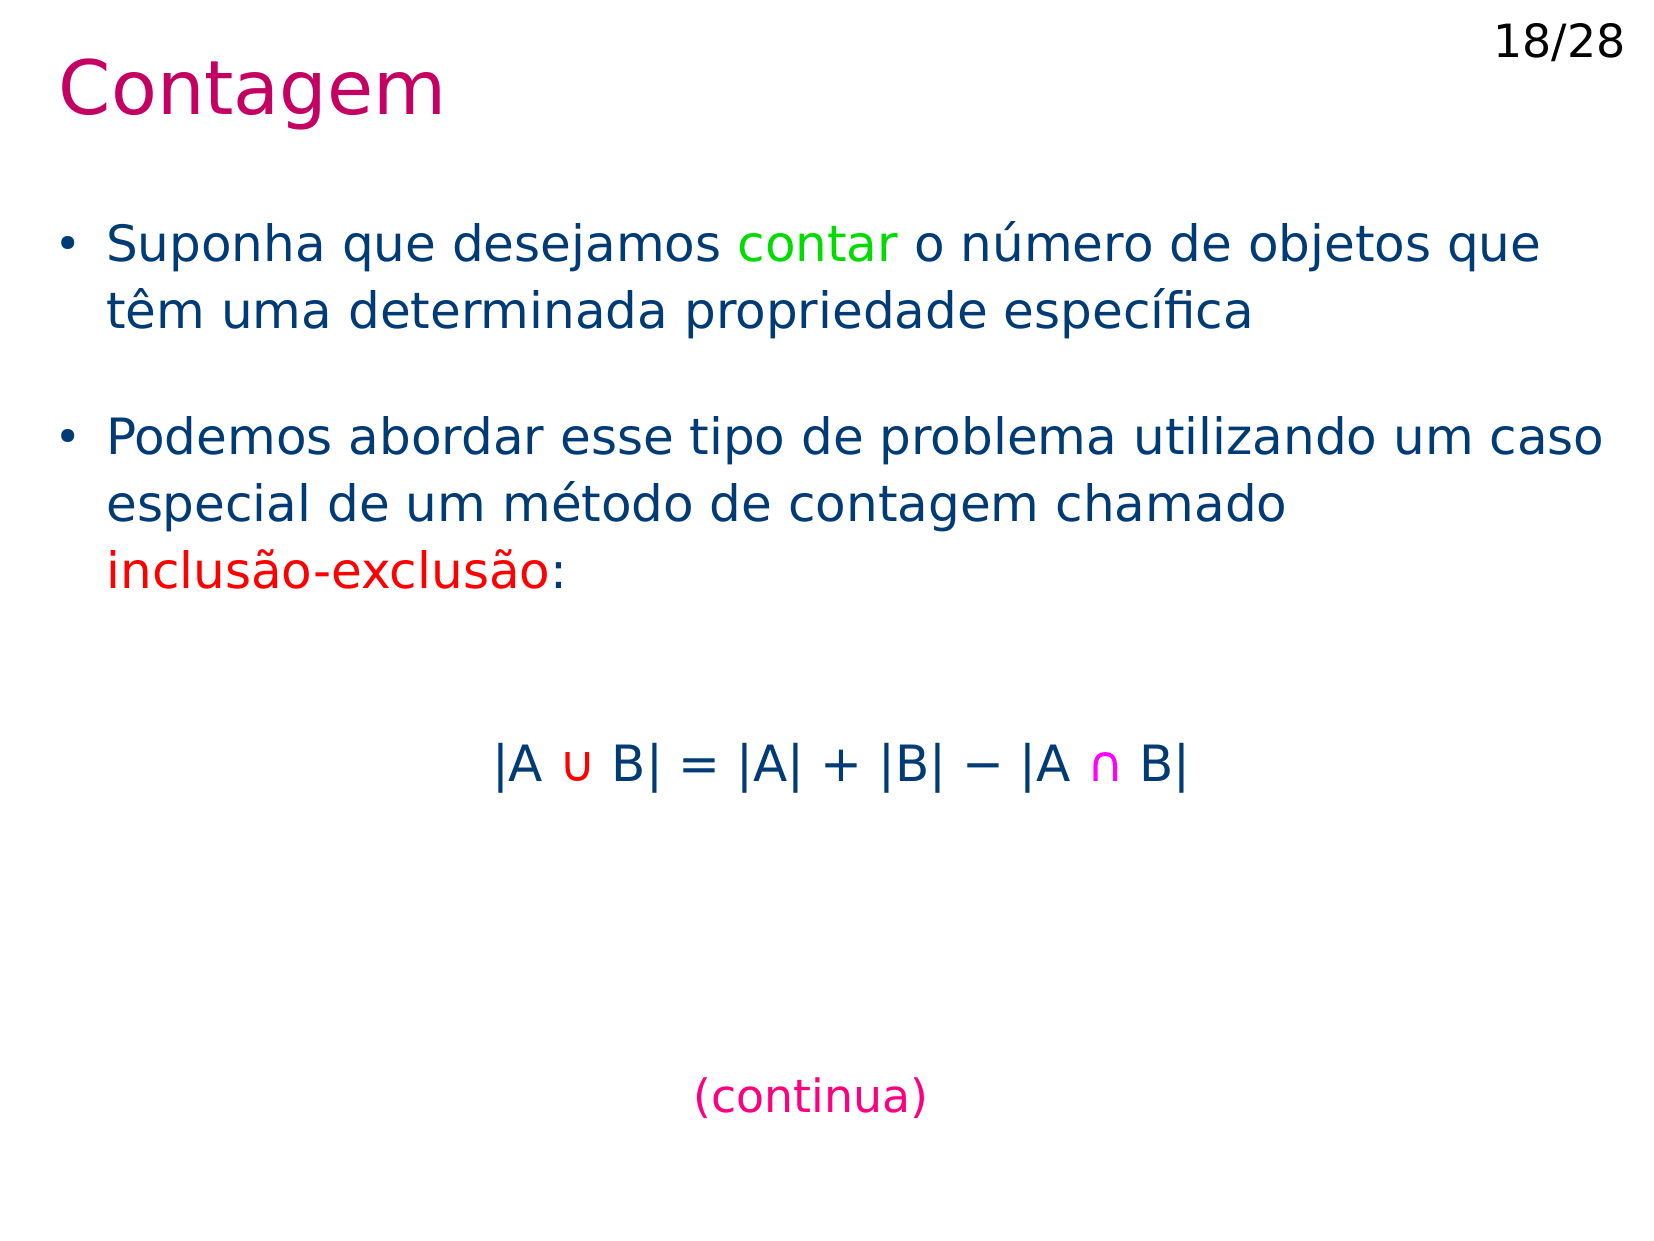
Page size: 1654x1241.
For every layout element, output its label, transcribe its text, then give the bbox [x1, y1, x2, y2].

title Contagem [59, 29, 1625, 148]
text_box (continua) [679, 1062, 966, 1137]
list Suponha que desejamos contar o número de objetos que têm uma determinada propriedade específica Podemos abordar esse tipo de problema utilizando um caso especial de um método de contagem chamado inclusão-exclusão: |A ∪ B| = |A| + |B| − |A ∩ B| [59, 206, 1625, 1211]
